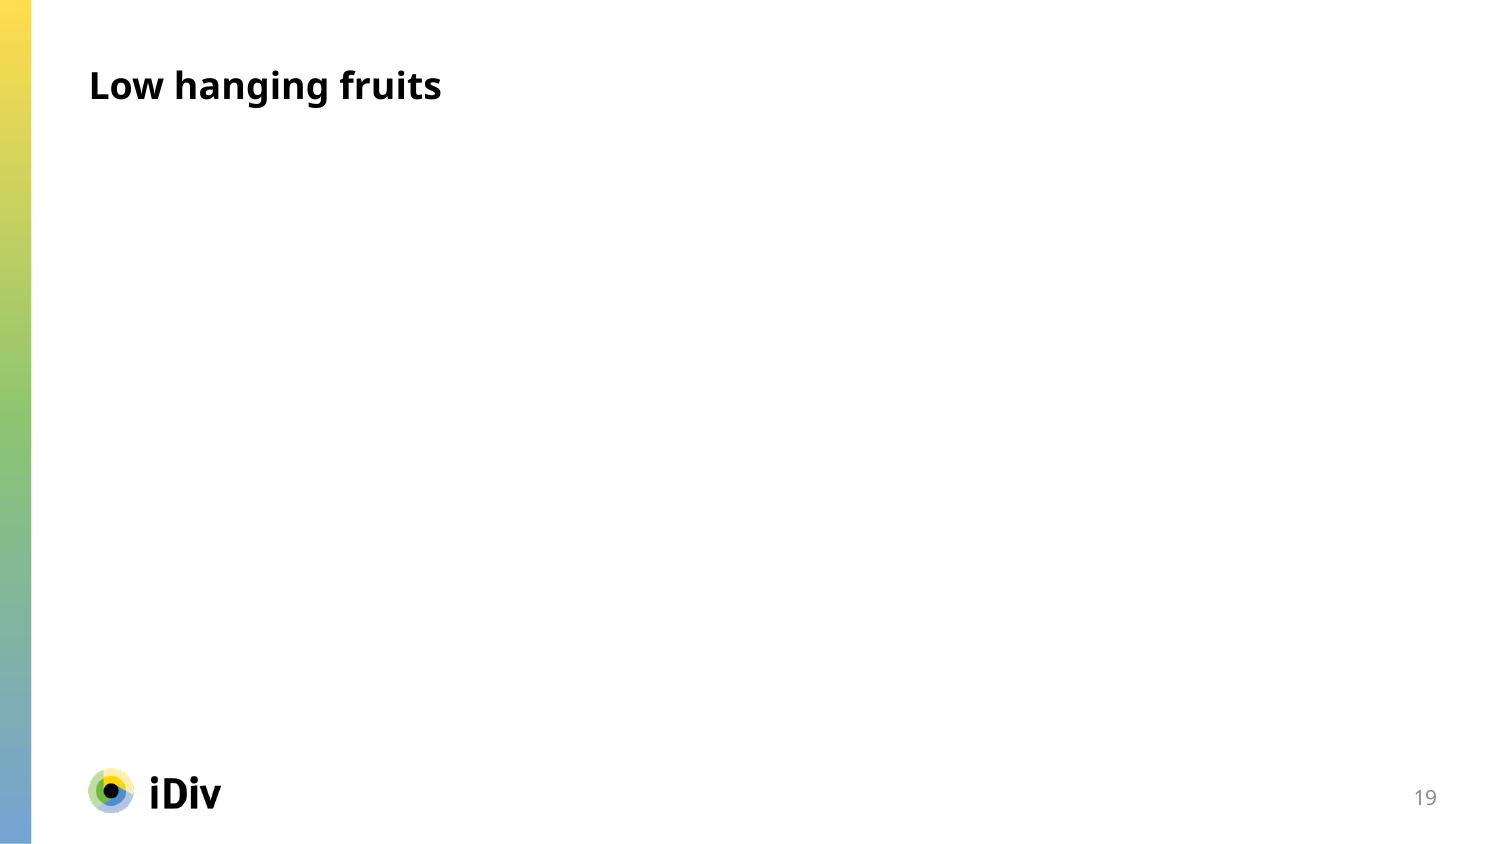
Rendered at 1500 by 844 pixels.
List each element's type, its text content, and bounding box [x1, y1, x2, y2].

slide_number 6 [1240, 767, 1437, 813]
list Low hanging fruits [88, 61, 1437, 157]
picture [0, 0, 1500, 844]
